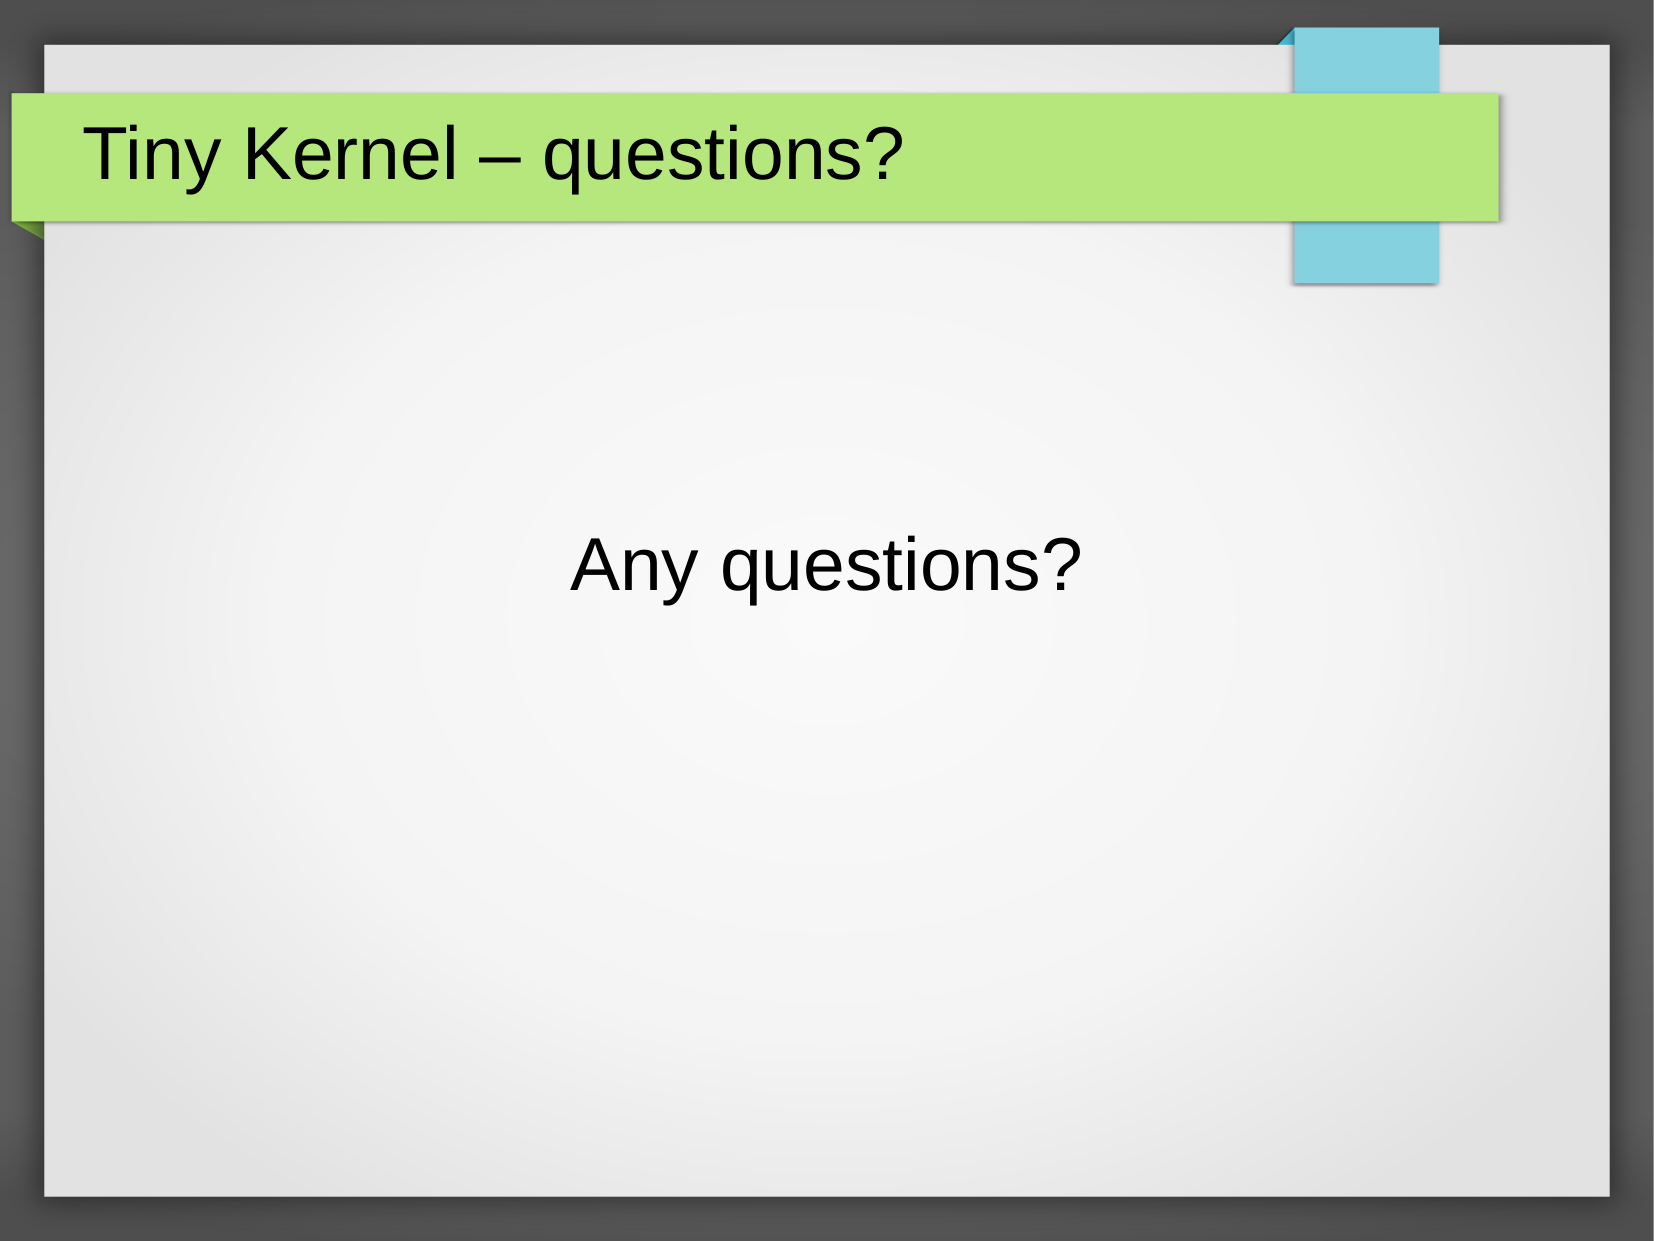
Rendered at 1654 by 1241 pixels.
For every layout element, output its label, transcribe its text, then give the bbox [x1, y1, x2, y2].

picture [0, 0, 1654, 1241]
list Any questions? [82, 295, 1571, 1015]
title Tiny Kernel – questions? [82, 94, 1264, 213]
